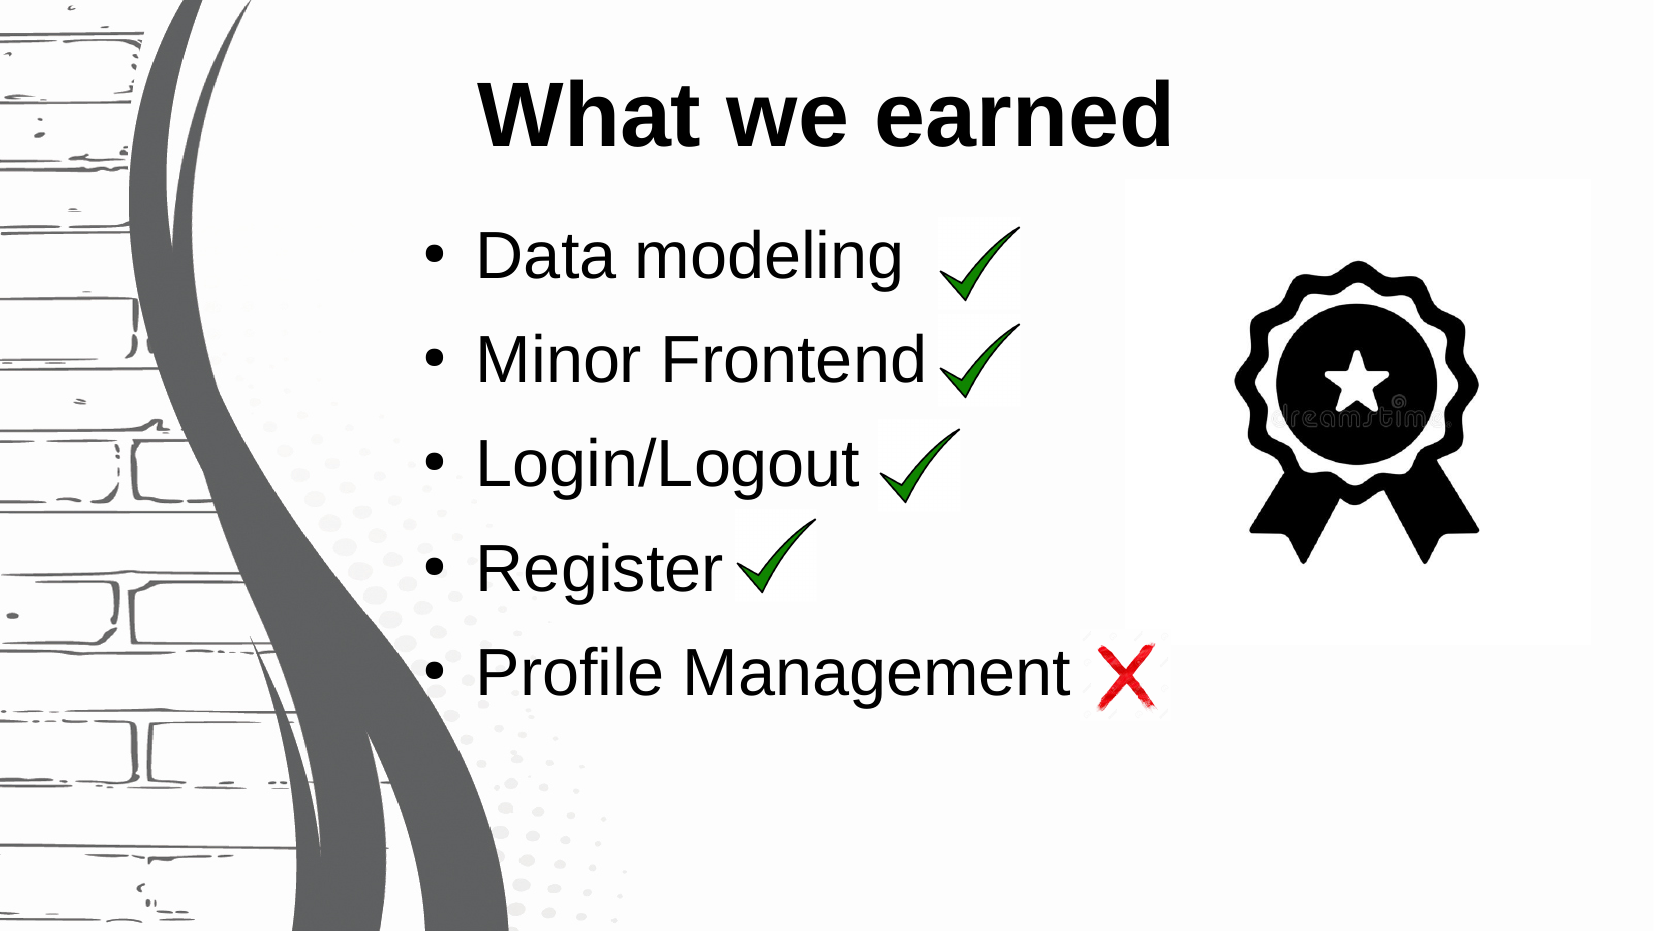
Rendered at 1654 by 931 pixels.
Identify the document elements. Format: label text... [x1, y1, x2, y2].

picture [0, 0, 1654, 931]
title What we earned [82, 37, 1571, 193]
list Data modeling Minor Frontend Login/Logout Register Profile Management [405, 217, 1571, 758]
